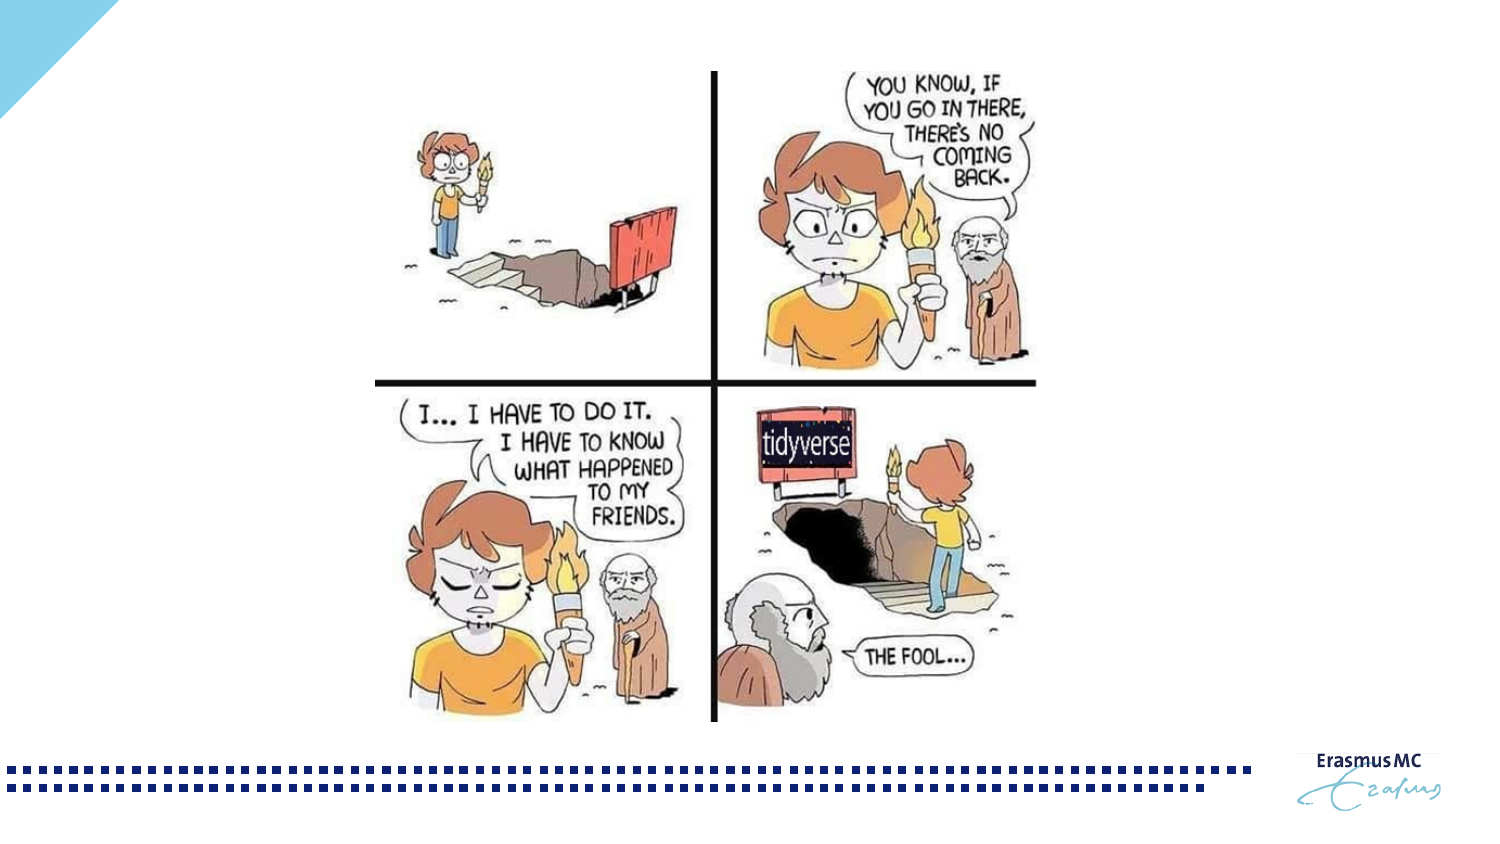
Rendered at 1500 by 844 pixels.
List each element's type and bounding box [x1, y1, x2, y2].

picture [375, 71, 1069, 722]
